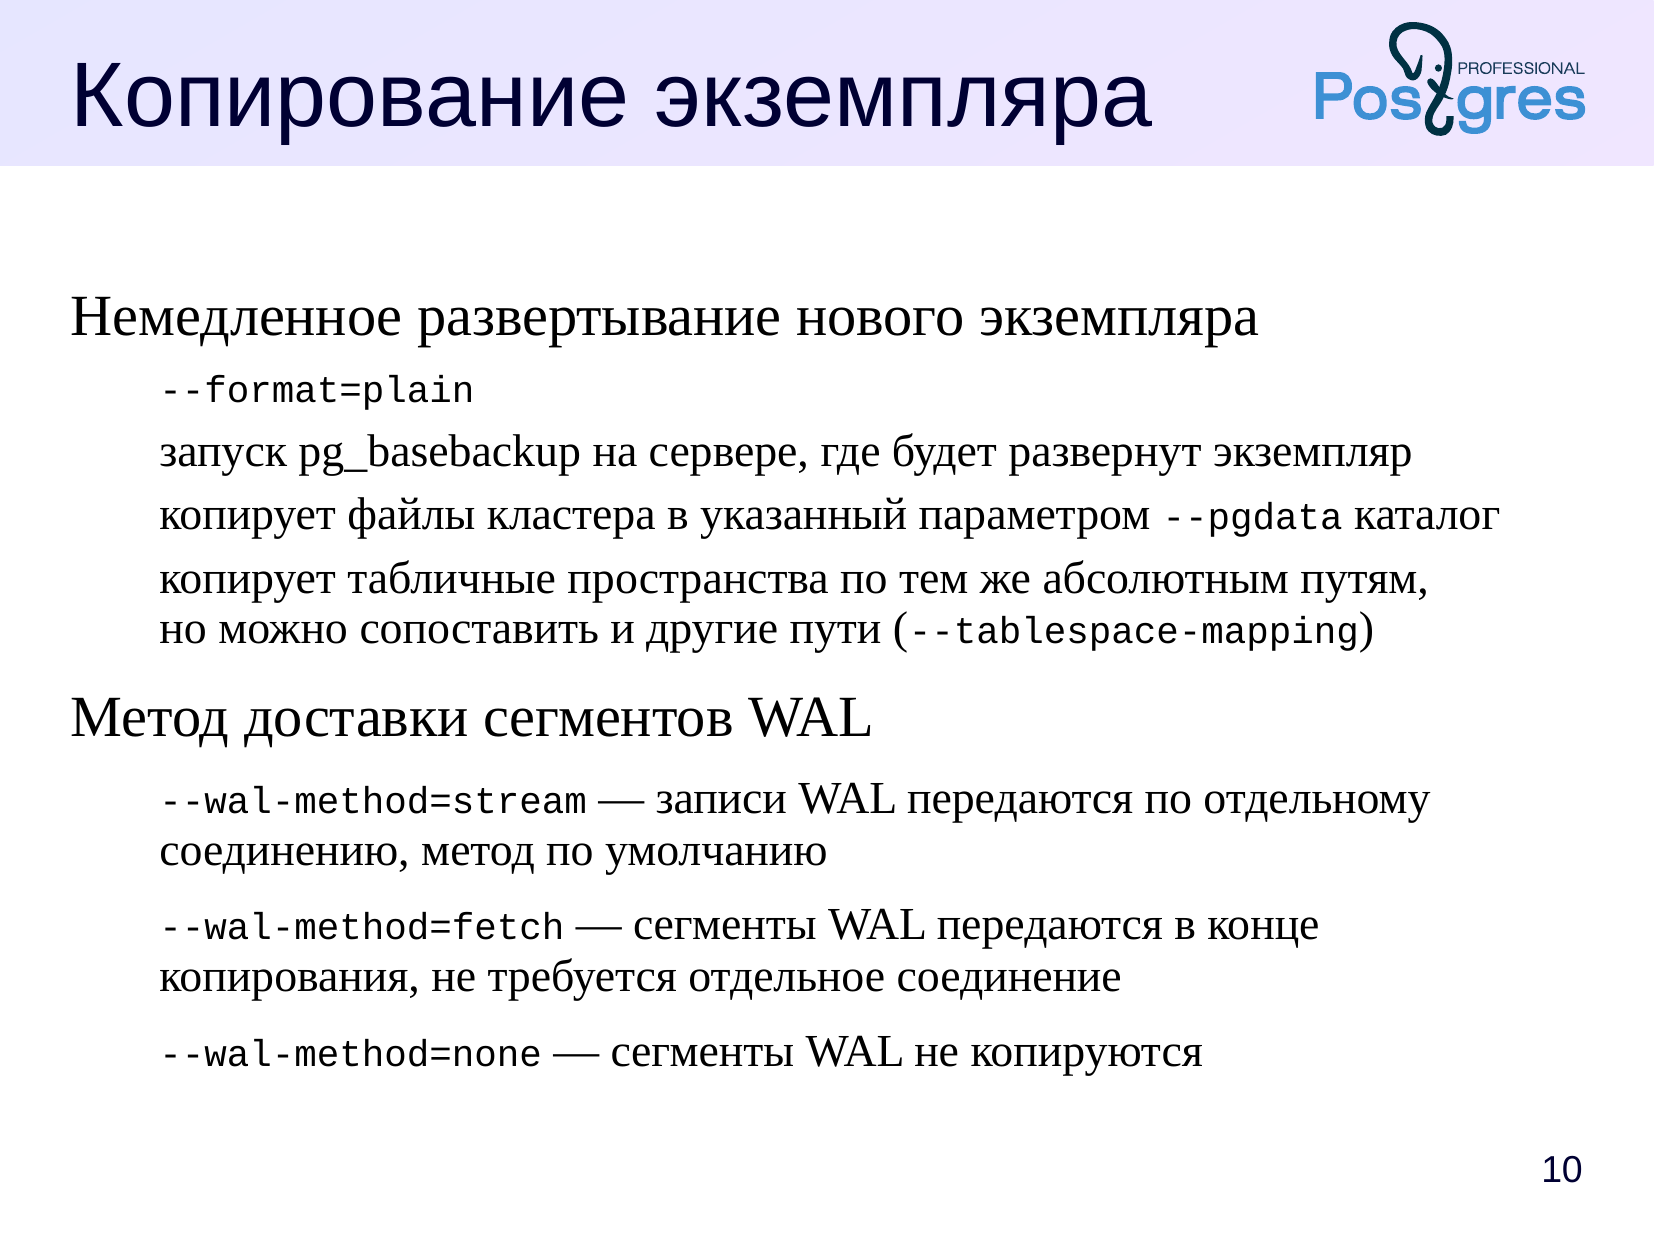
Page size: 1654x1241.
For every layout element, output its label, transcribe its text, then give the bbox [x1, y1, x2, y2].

list Немедленное развертывание нового экземпляра --format=plain запуск pg_basebackup на сервере, где будет развернут экземпляр копирует файлы кластера в указанный параметром --pgdata каталог копирует табличные пространства по тем же абсолютным путям, но можно сопоставить и другие пути (--tablespace-mapping) Метод доставки сегментов WAL --wal-method=stream — записи WAL передаются по отдельному соединению, метод по умолчанию --wal-method=fetch — сегменты WAL передаются в конце копирования, не требуется отдельное соединение --wal-method=none — сегменты WAL не копируются [70, 283, 1583, 1134]
title Копирование экземпляра [70, 43, 1241, 147]
